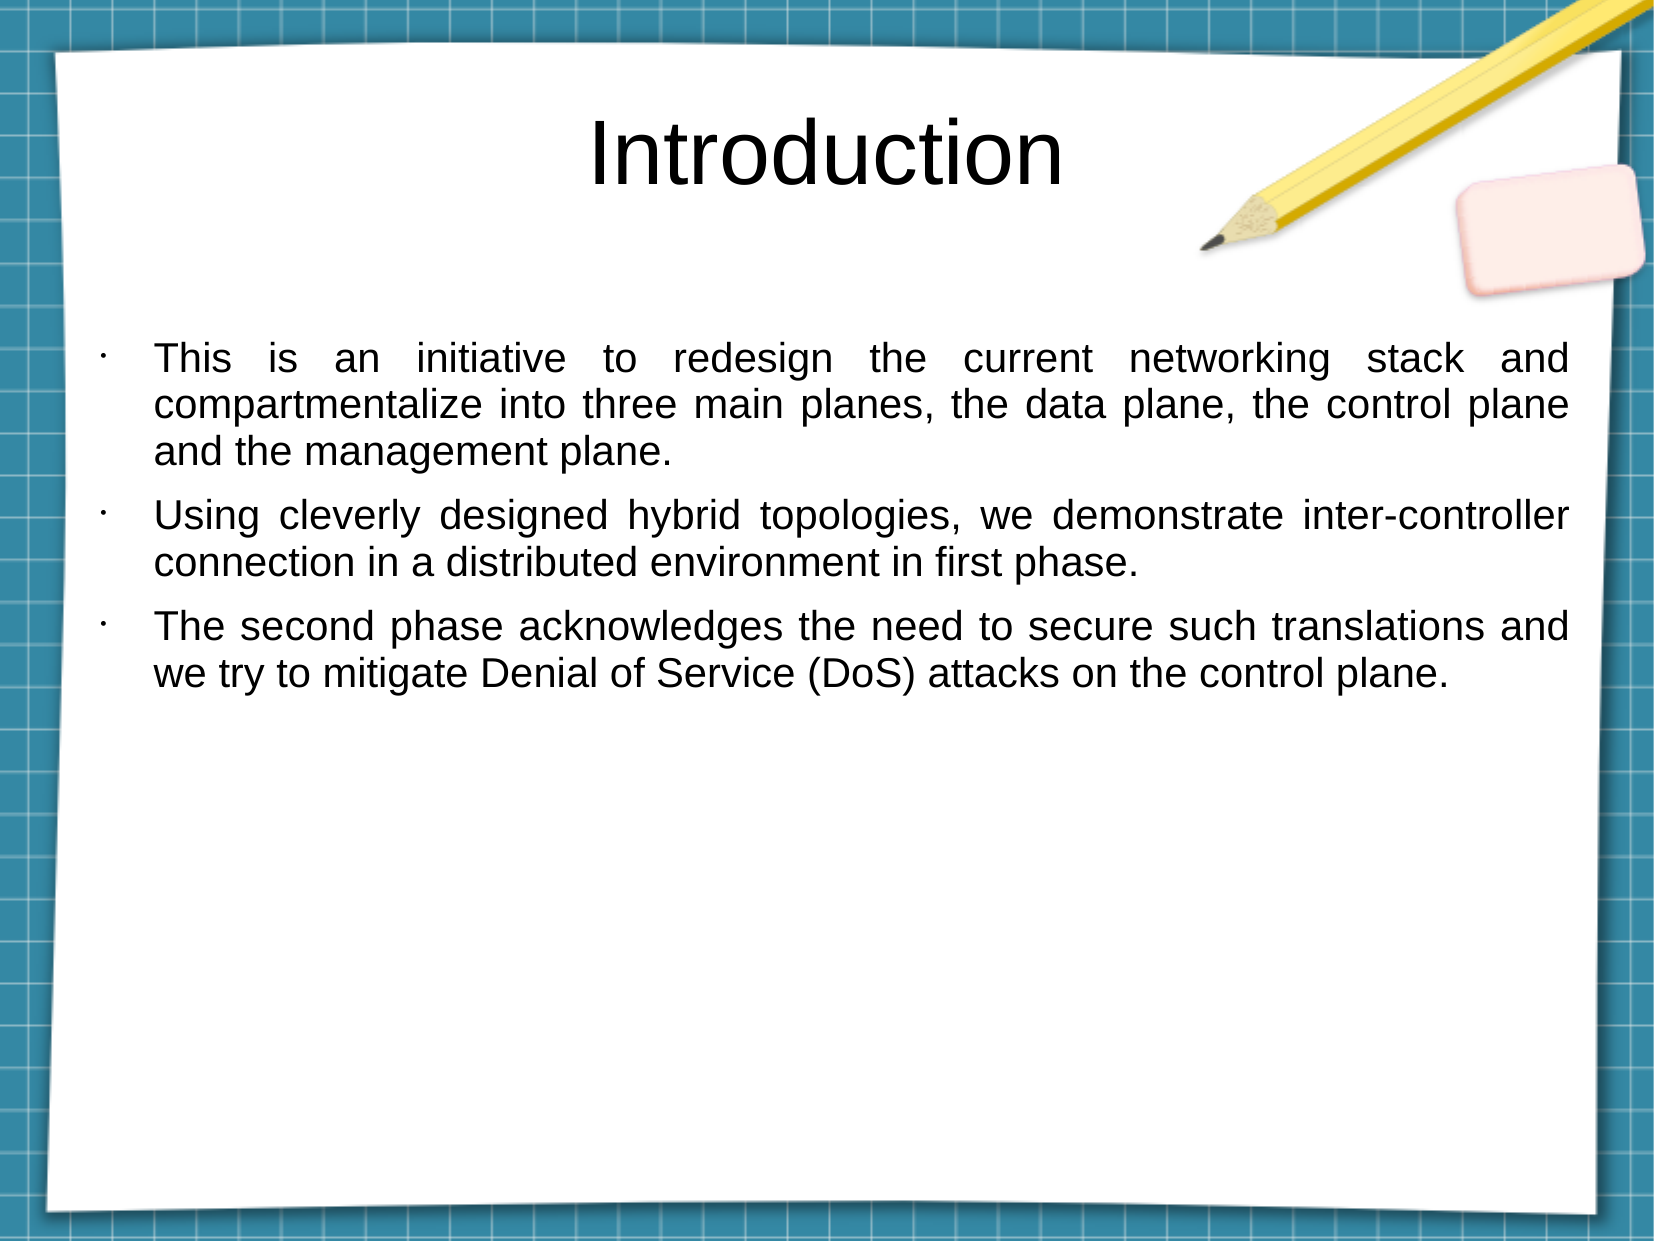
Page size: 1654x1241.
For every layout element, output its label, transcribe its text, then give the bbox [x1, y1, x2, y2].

title Introduction [82, 49, 1571, 257]
list This is an initiative to redesign the current networking stack and compartmentalize into three main planes, the data plane, the control plane and the management plane. Using cleverly designed hybrid topologies, we demonstrate inter-controller connection in a distributed environment in first phase. The second phase acknowledges the need to secure such translations and we try to mitigate Denial of Service (DoS) attacks on the control plane. [82, 270, 1571, 990]
picture [0, 0, 1654, 1241]
